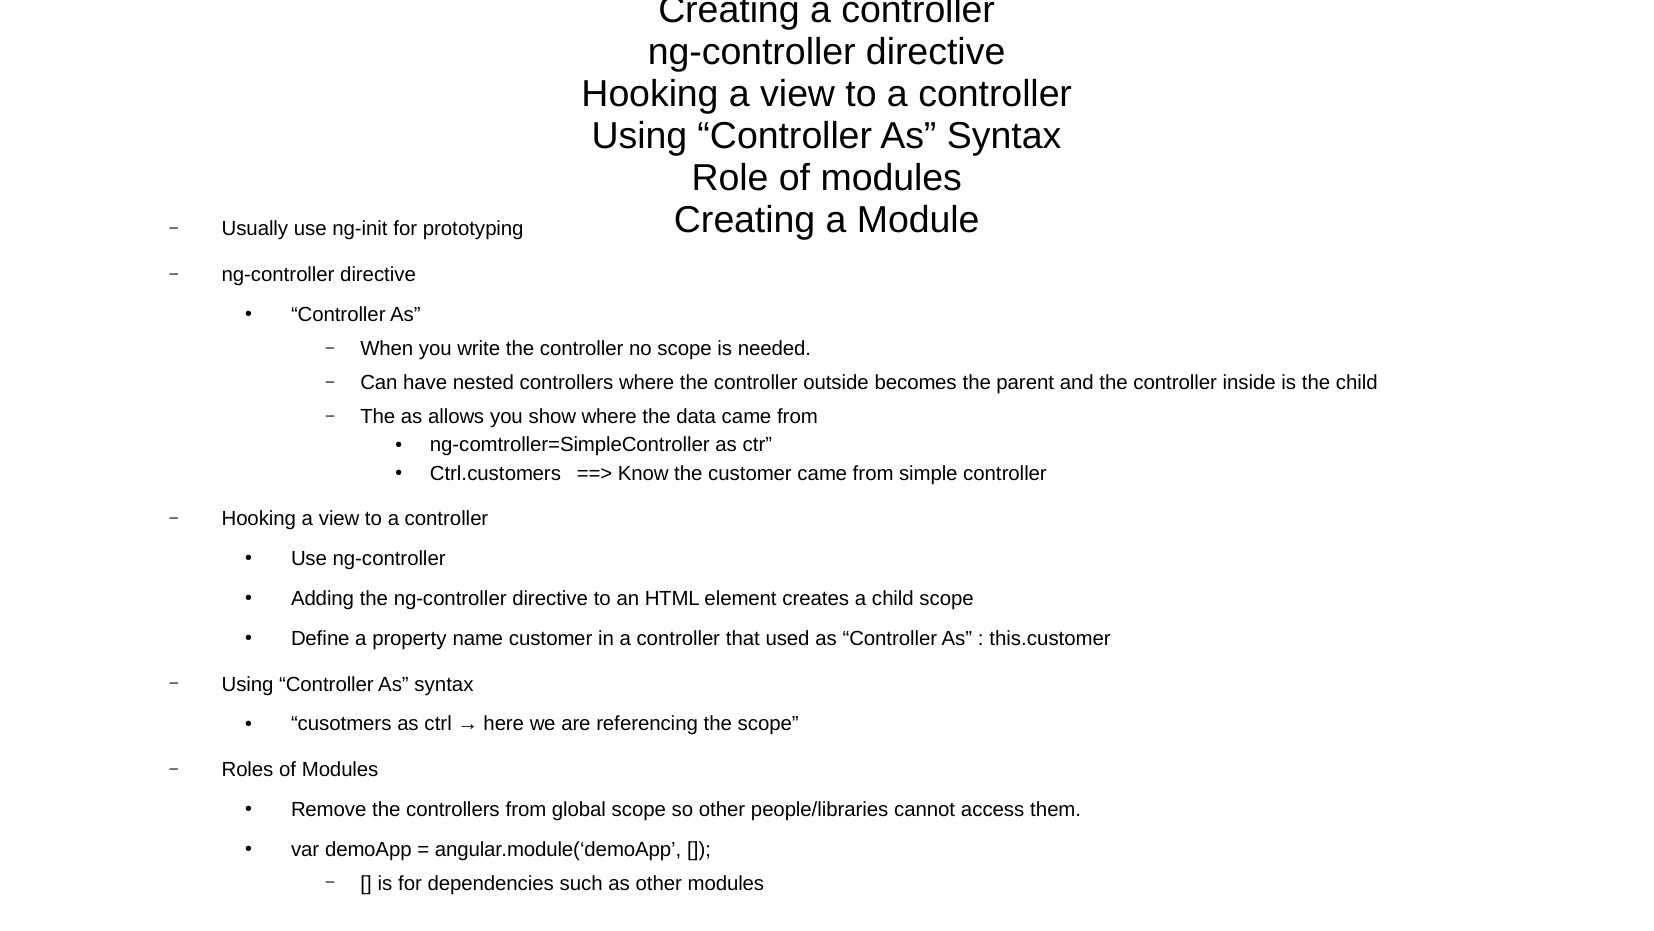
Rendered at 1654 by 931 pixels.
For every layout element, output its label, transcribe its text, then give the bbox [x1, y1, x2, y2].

list Usually use ng-init for prototyping ng-controller directive “Controller As” When you write the controller no scope is needed. Can have nested controllers where the controller outside becomes the parent and the controller inside is the child The as allows you show where the data came from ng-comtroller=SimpleController as ctr” Ctrl.customers ==> Know the customer came from simple controller Hooking a view to a controller Use ng-controller Adding the ng-controller directive to an HTML element creates a child scope Define a property name customer in a controller that used as “Controller As” : this.customer Using “Controller As” syntax “cusotmers as ctrl → here we are referencing the scope” Roles of Modules Remove the controllers from global scope so other people/libraries cannot access them. var demoApp = angular.module(‘demoApp’, []); [] is for dependencies such as other modules [82, 217, 1561, 901]
title Creating a controller ng-controller directive Hooking a view to a controller Using “Controller As” Syntax Role of modules Creating a Module [82, 0, 1571, 241]
